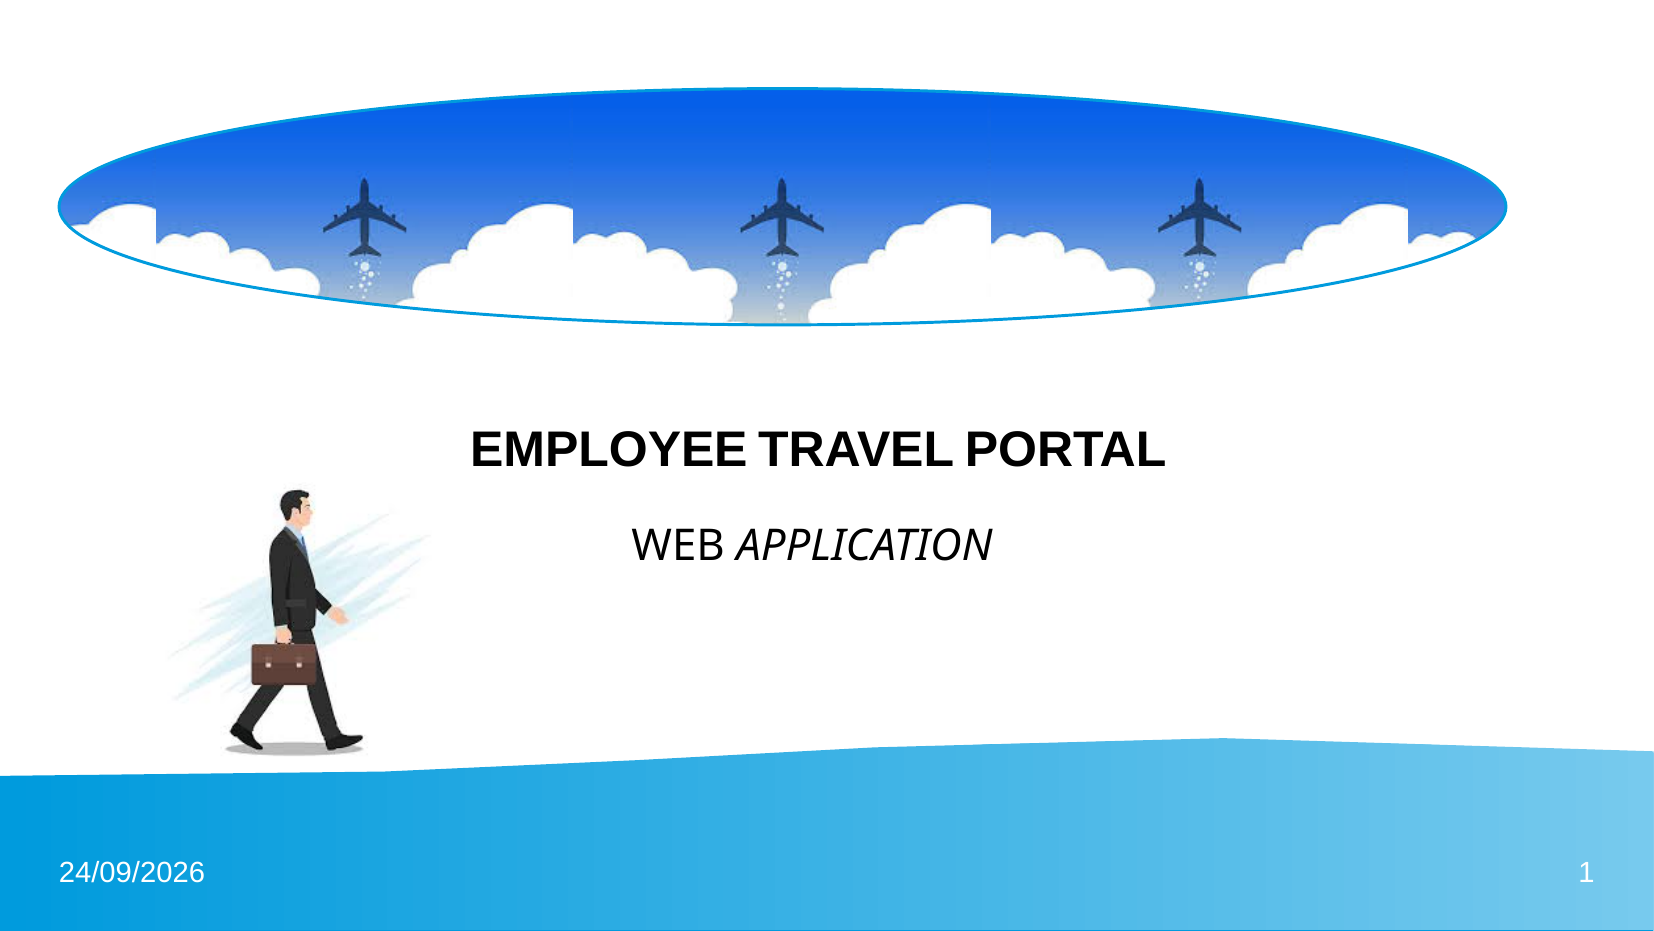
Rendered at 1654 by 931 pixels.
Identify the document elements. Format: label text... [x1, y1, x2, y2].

text_box [59, 88, 1506, 325]
picture [147, 472, 443, 768]
subtitle WEB APPLICATION [354, 354, 1270, 733]
